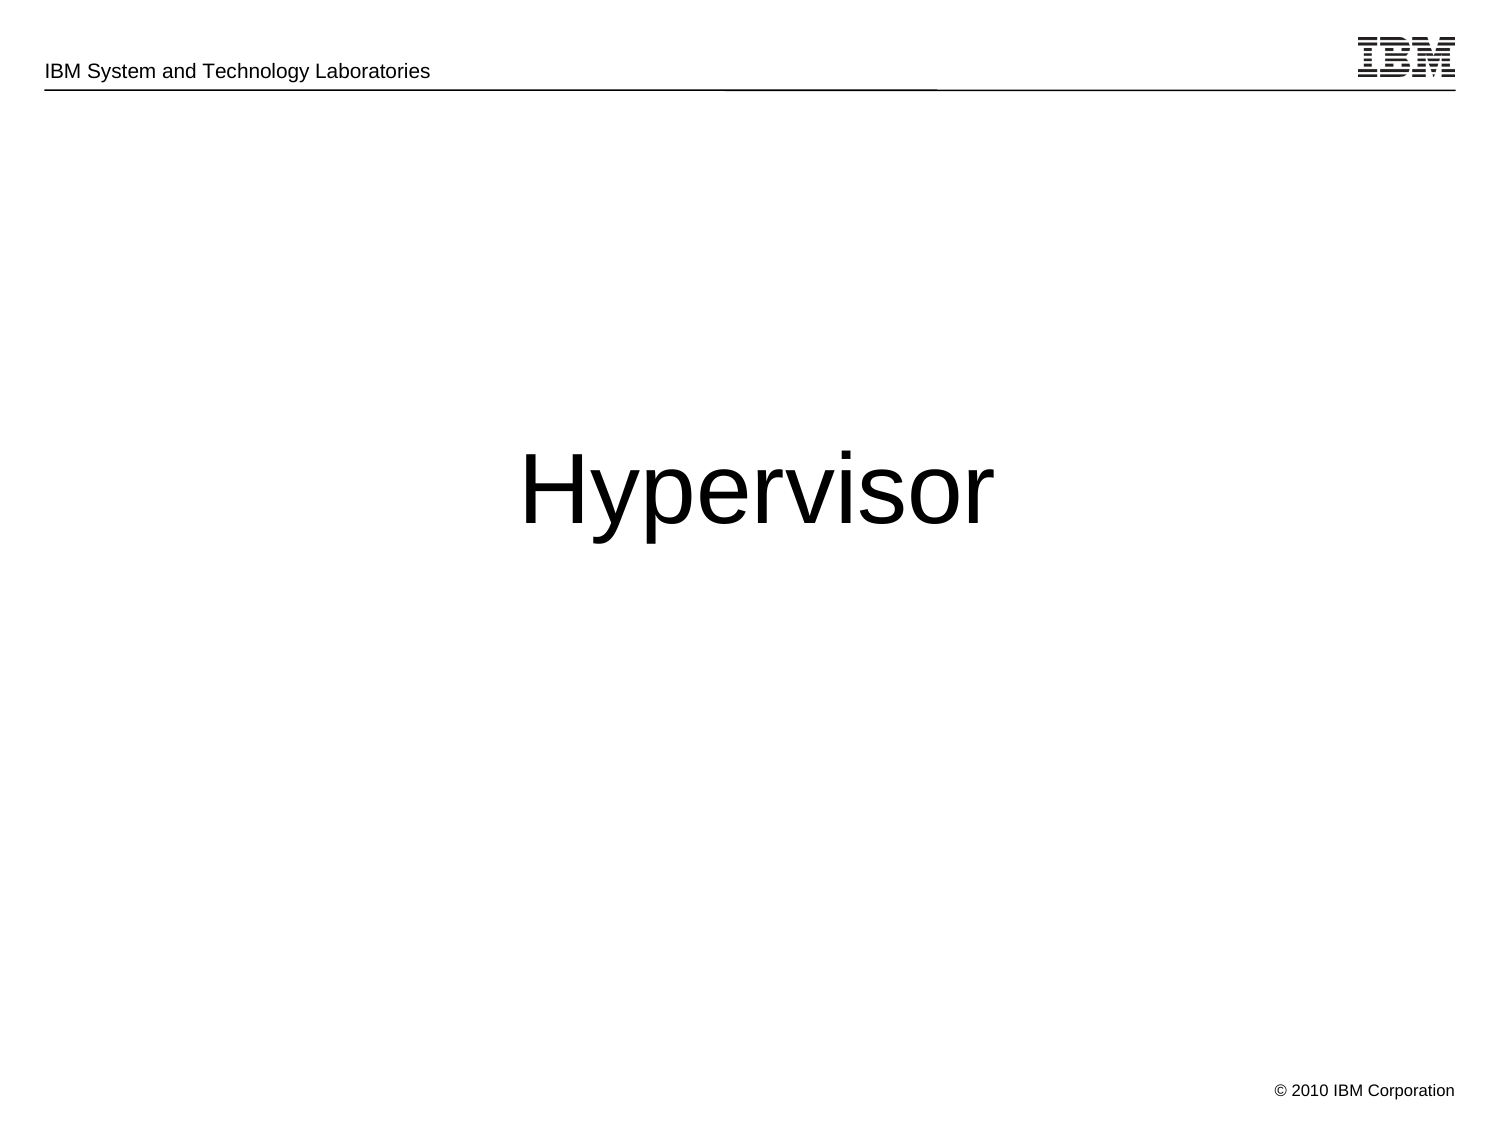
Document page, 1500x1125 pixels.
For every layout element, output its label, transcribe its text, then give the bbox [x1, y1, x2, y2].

text_box Hypervisor [195, 416, 1321, 586]
picture [1358, 37, 1455, 77]
